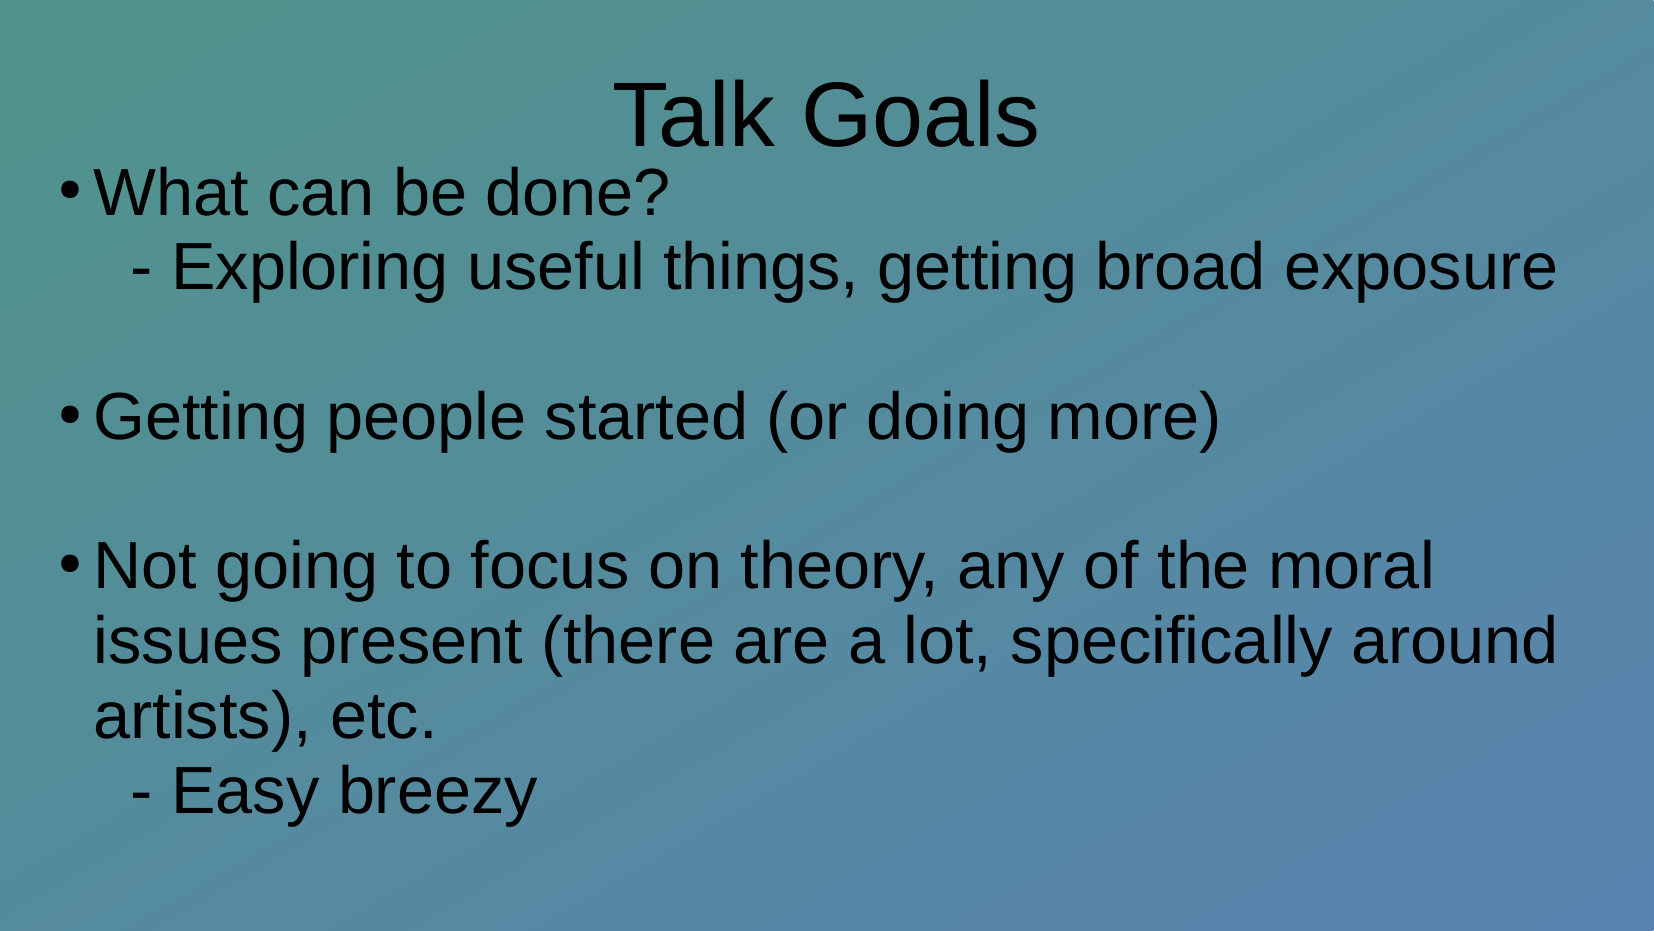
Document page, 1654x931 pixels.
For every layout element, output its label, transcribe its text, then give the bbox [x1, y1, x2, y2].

title Talk Goals [82, 37, 1571, 154]
subtitle What can be done? - Exploring useful things, getting broad exposure Getting people started (or doing more) Not going to focus on theory, any of the moral issues present (there are a lot, specifically around artists), etc. - Easy breezy [58, 154, 1588, 931]
